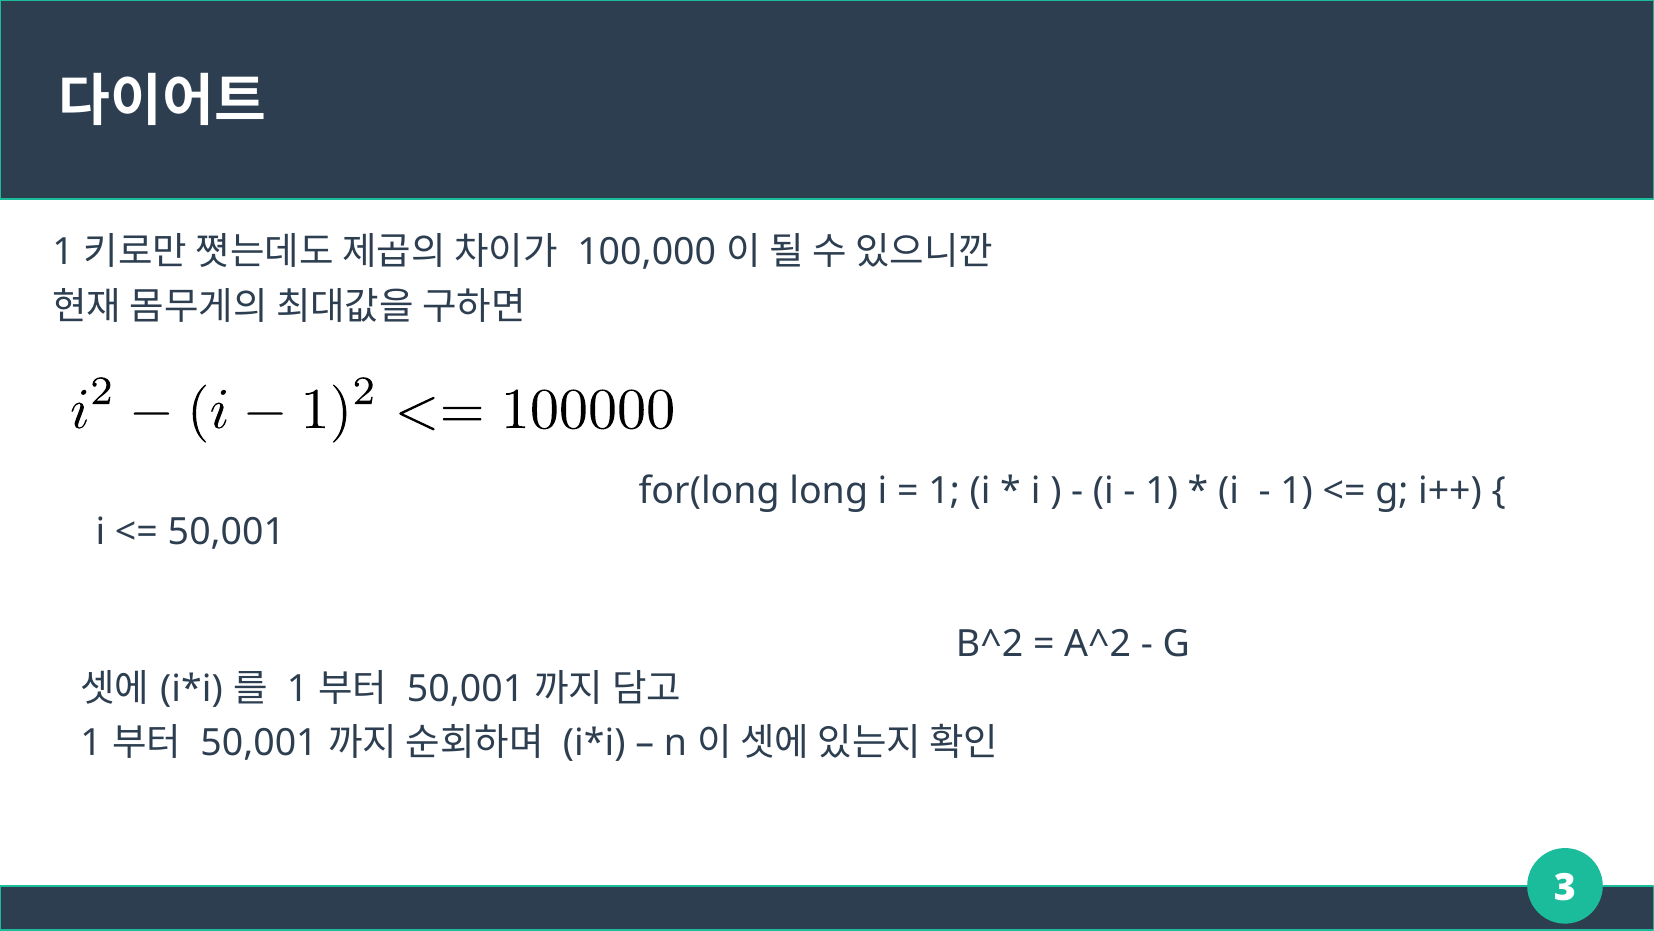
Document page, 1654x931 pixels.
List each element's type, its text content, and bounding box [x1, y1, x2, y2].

text_box for(long long i = 1; (i * i ) - (i - 1) * (i - 1) <= g; i++) { B^2 = A^2 - G [623, 456, 1613, 676]
text_box 셋에(i*i)를 1부터 50,001까지 담고 1부터 50,001까지 순회하며 (i*i) – n이 셋에 있는지 확인 [65, 650, 1013, 826]
picture [67, 375, 676, 445]
text_box 1키로만 쪗는데도 제곱의 차이가 100,000이 될 수 있으니깐 현재 몸무게의 최대값을 구하면 [37, 213, 1008, 338]
title 다이어트 [59, 37, 1595, 156]
text_box i <= 50,001 [80, 496, 301, 563]
